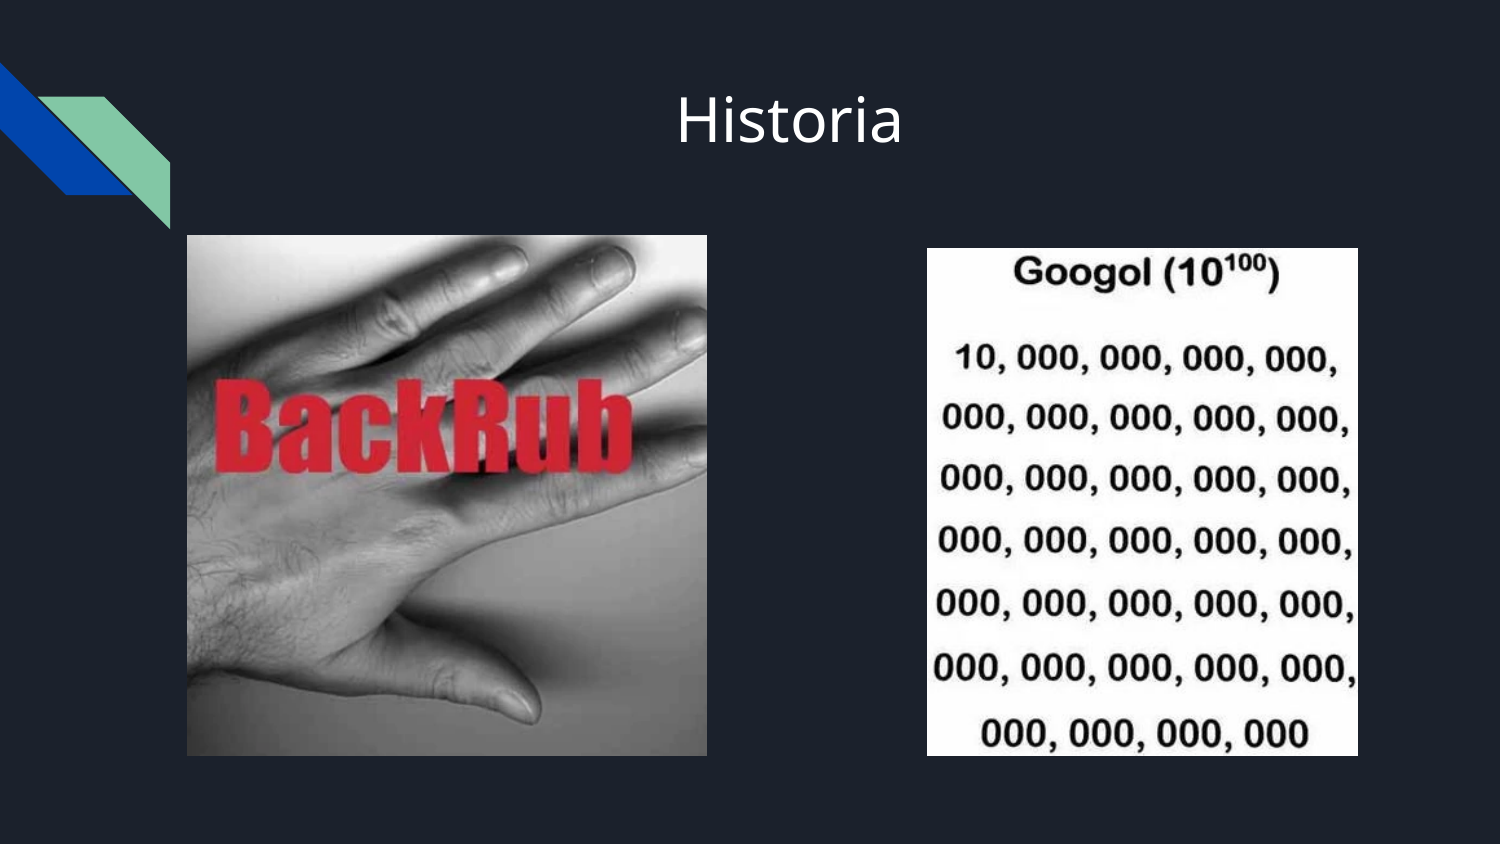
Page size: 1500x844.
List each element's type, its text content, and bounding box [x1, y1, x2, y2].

title Historia [212, 64, 1368, 215]
picture [187, 235, 707, 756]
picture [927, 248, 1358, 756]
